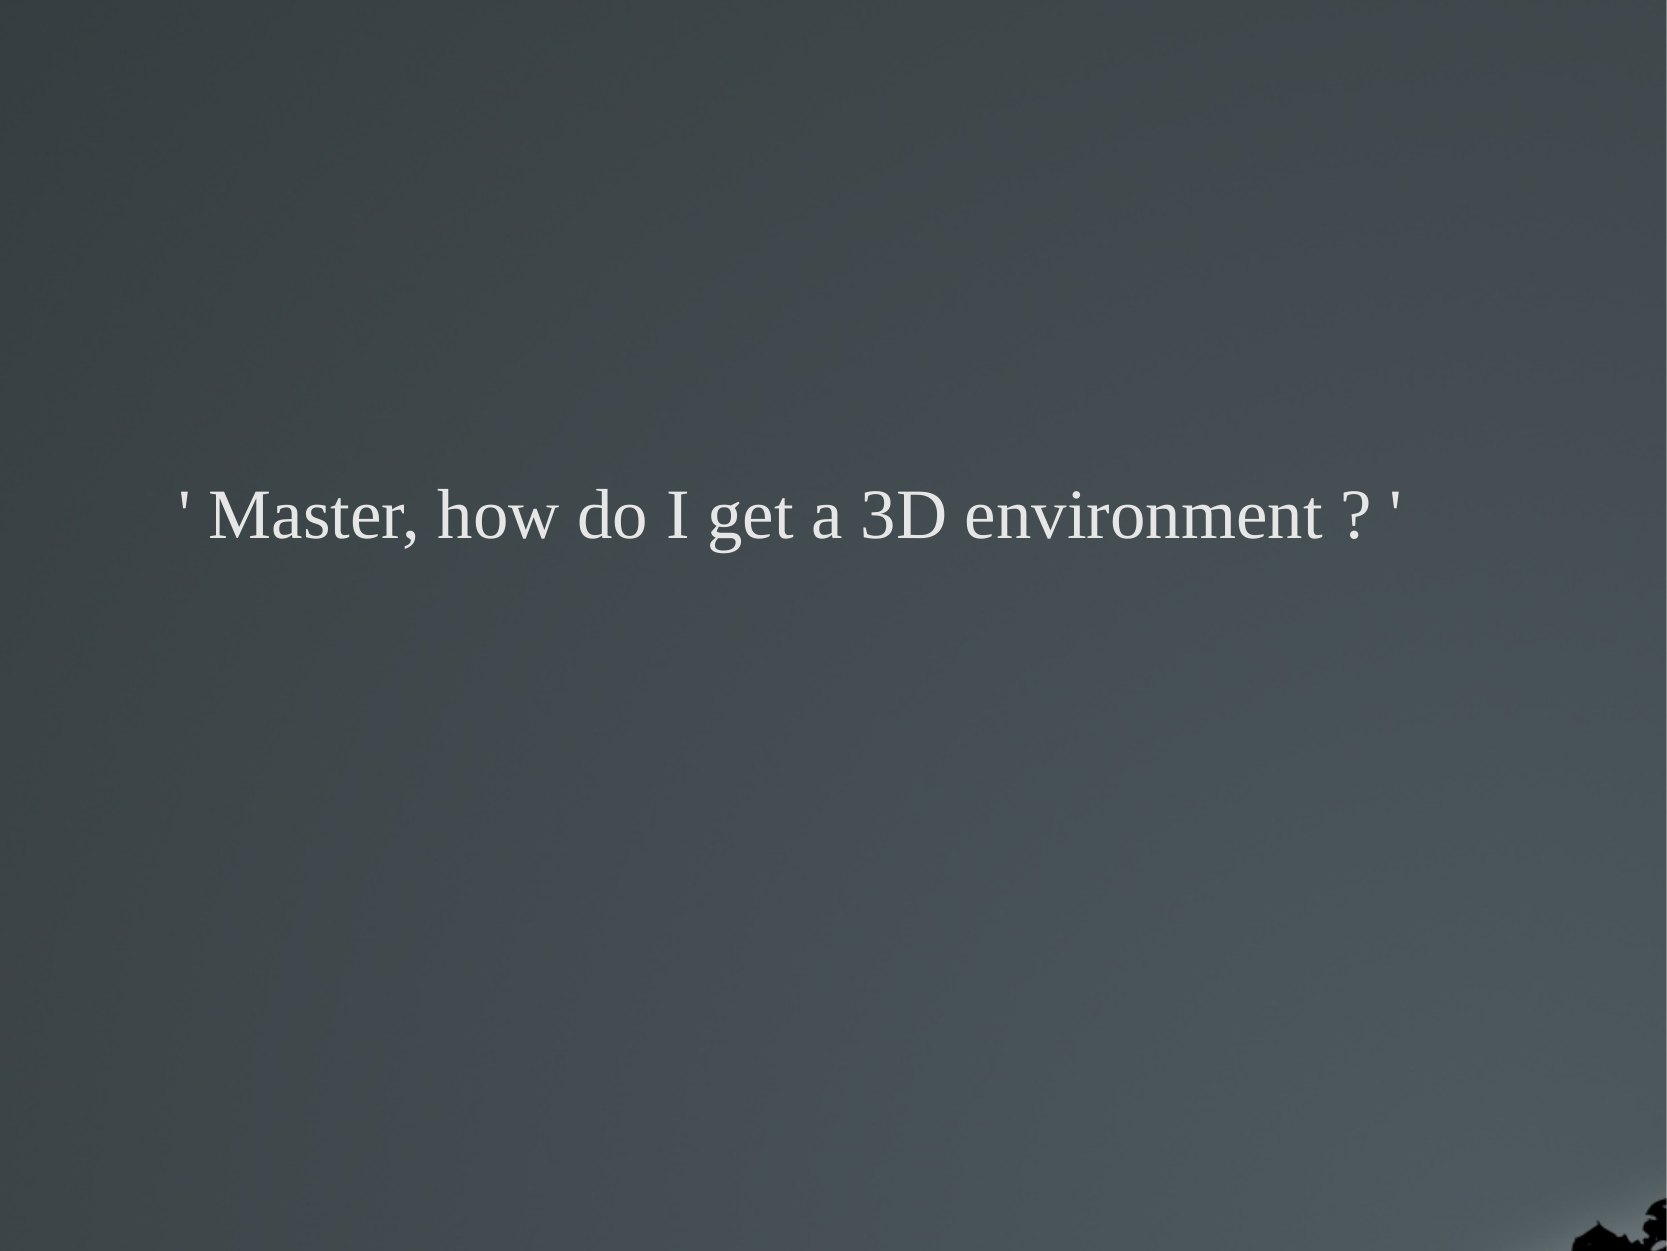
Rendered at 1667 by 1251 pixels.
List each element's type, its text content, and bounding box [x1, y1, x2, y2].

picture [0, 0, 1667, 1251]
list ' Master, how do I get a 3D environment ? ' [142, 471, 1607, 745]
